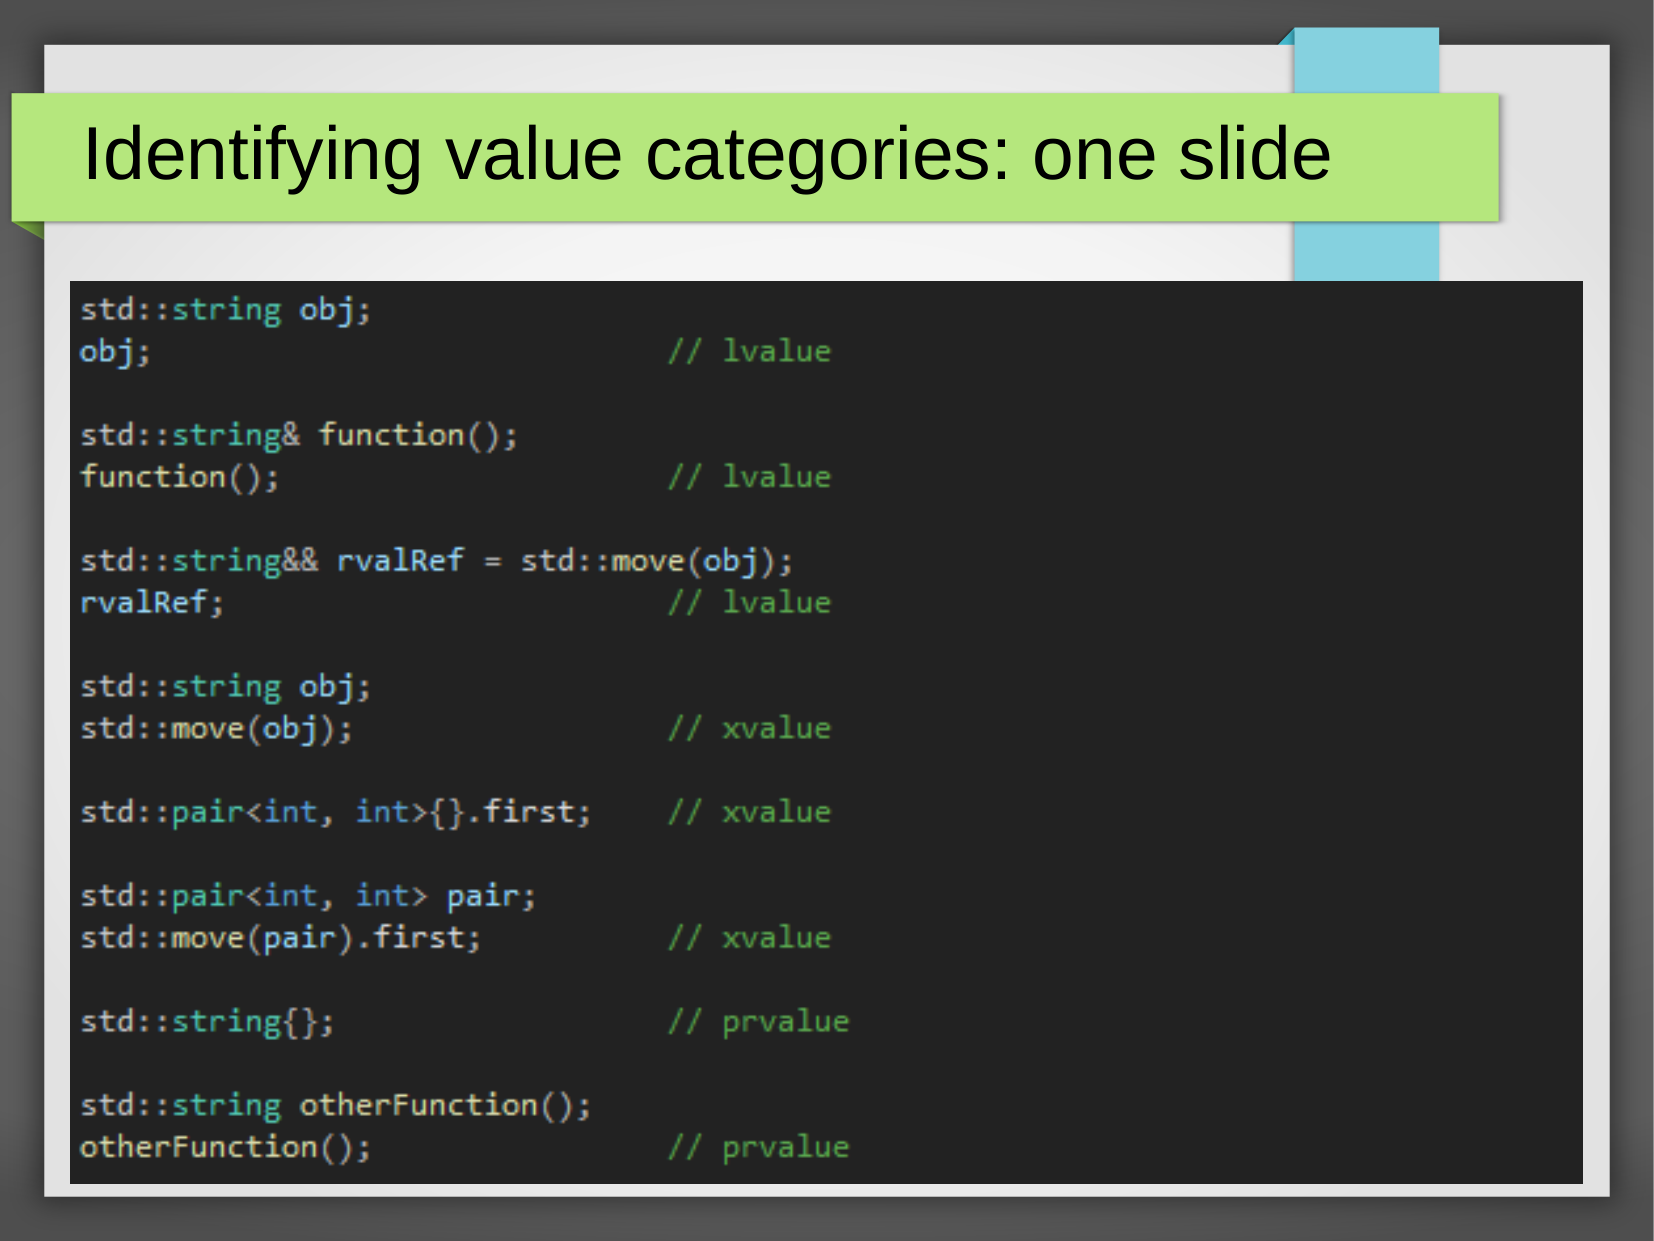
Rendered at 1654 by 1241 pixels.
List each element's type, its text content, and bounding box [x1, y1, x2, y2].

title Identifying value categories: one slide [82, 69, 1347, 238]
picture [0, 0, 1654, 1241]
